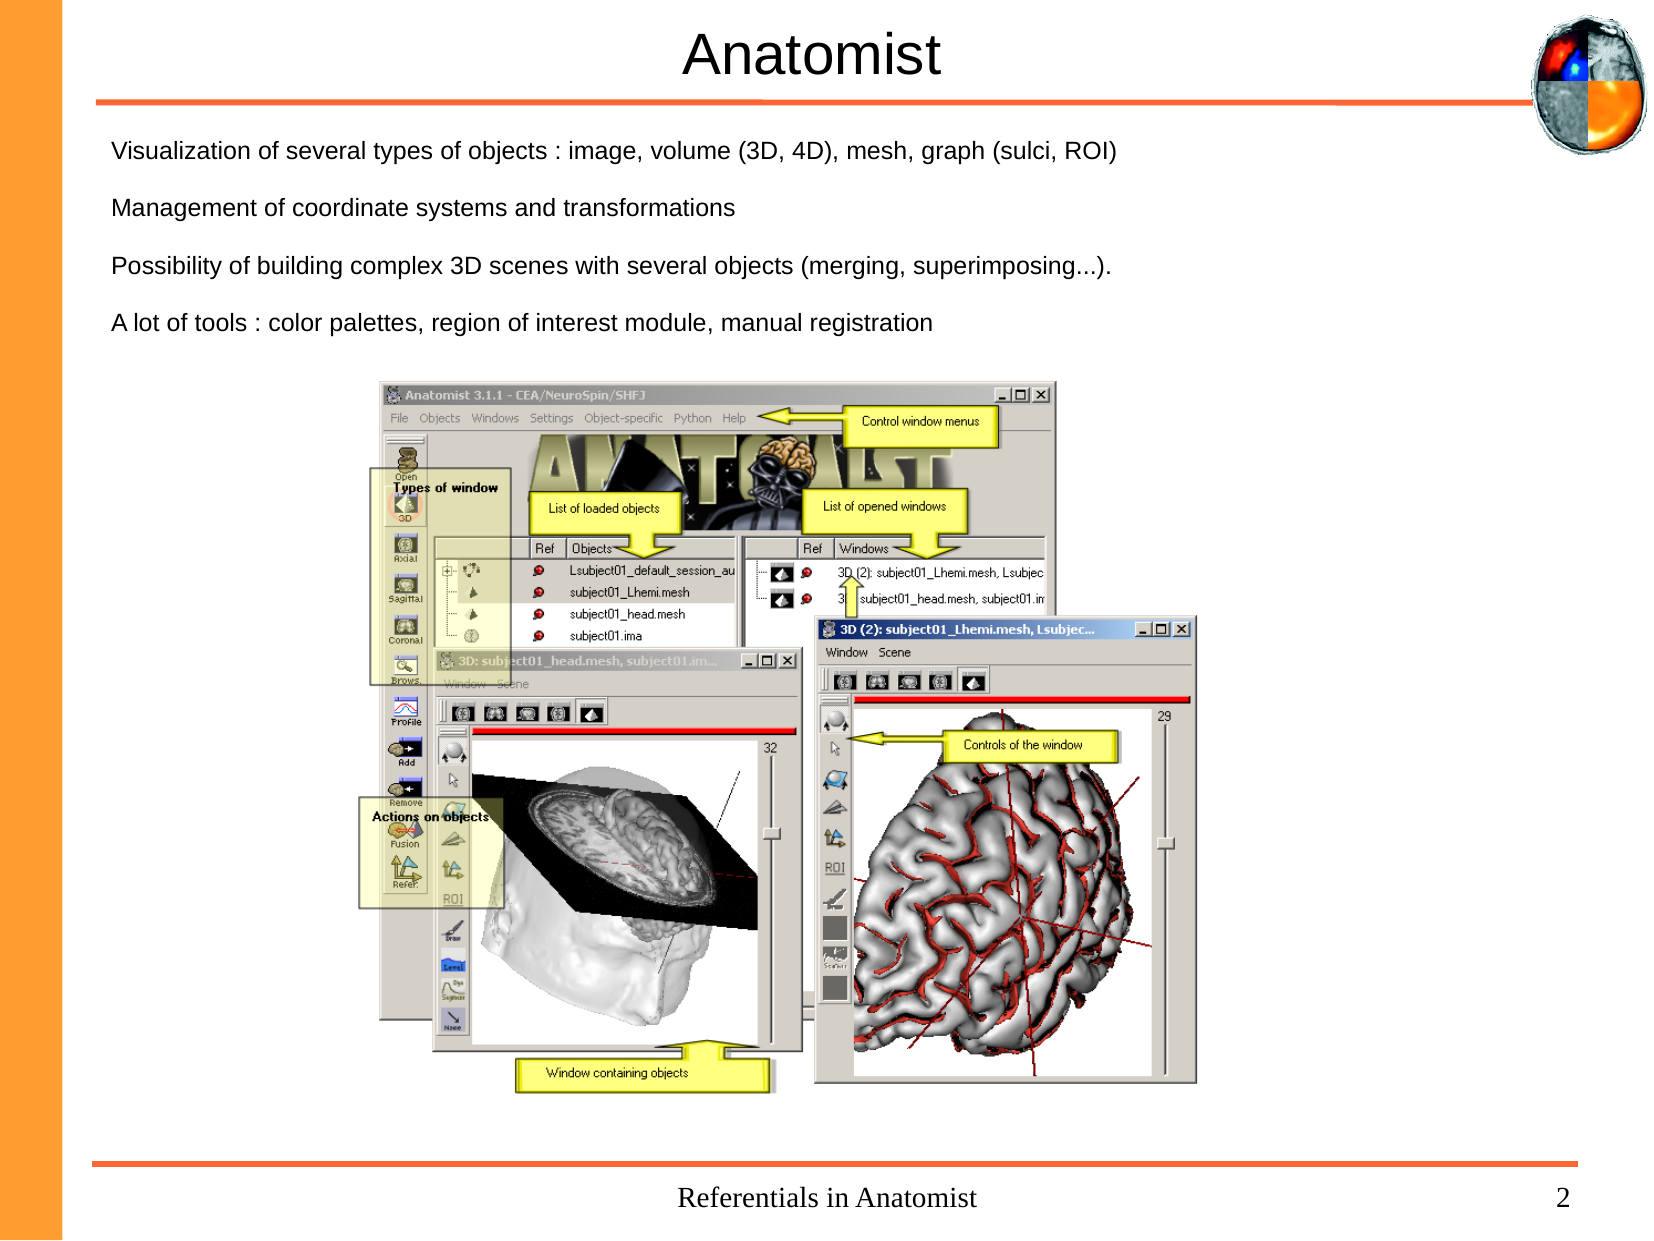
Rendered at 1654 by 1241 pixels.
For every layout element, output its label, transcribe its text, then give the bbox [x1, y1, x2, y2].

title Anatomist [88, 19, 1536, 89]
picture [336, 356, 1289, 1098]
list Visualization of several types of objects : image, volume (3D, 4D), mesh, graph (sulci, ROI) Management of coordinate systems and transformations Possibility of building complex 3D scenes with several objects (merging, superimposing...). A lot of tools : color palettes, region of interest module, manual registration [93, 136, 1571, 1108]
picture [1530, 14, 1649, 157]
